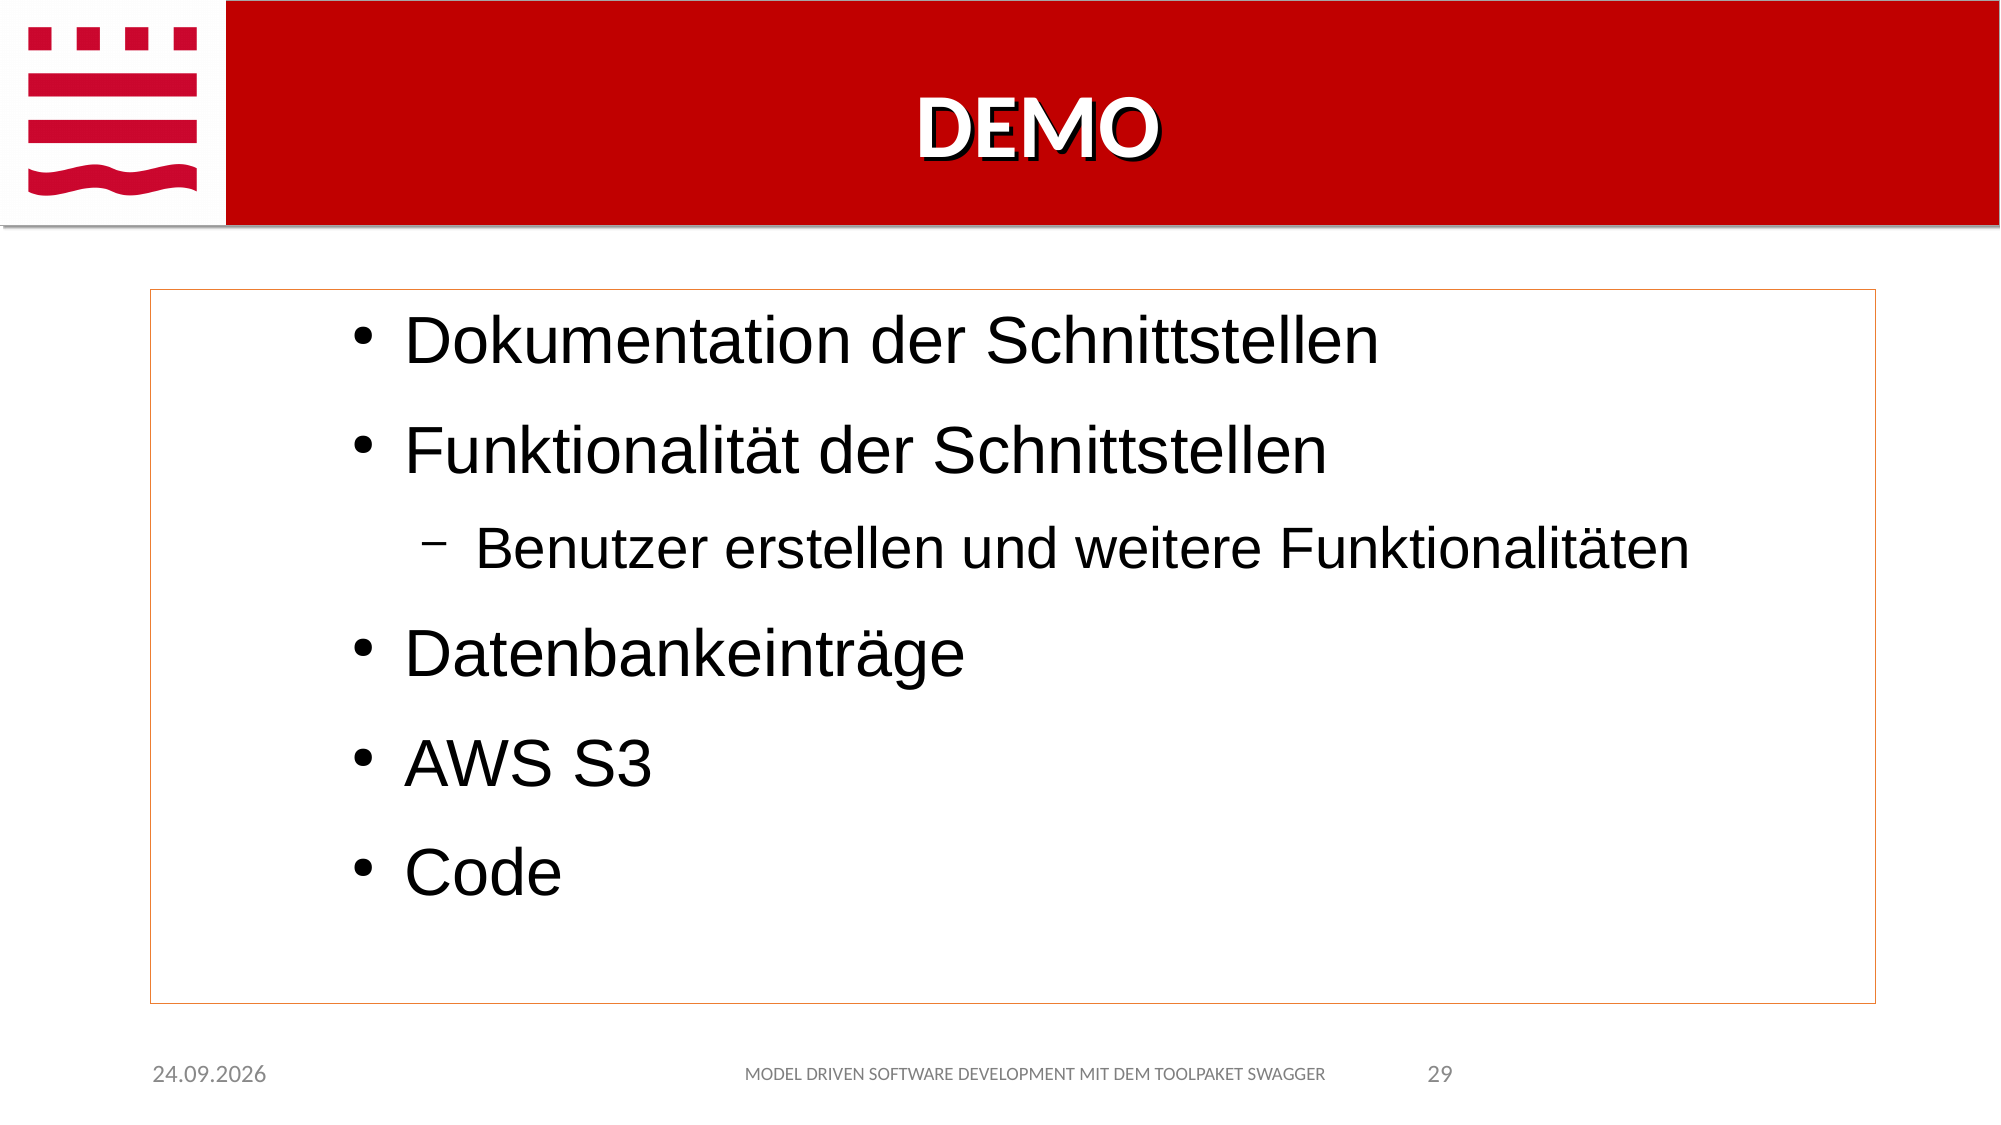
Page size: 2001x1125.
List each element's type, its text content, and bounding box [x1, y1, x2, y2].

text_box MODEL DRIVEN SOFTWARE DEVELOPMENT MIT DEM TOOLPAKET SWAGGER [588, 1042, 1412, 1103]
list Dokumentation der Schnittstellen Funktionalität der Schnittstellen Benutzer erstellen und weitere Funktionalitäten Datenbankeinträge AWS S3 Code [150, 289, 1876, 1004]
text_box <number> [1412, 1042, 1863, 1103]
picture [0, 0, 226, 225]
text_box DEMO [226, 0, 2000, 225]
text_box 24.01.2018 [137, 1042, 588, 1103]
